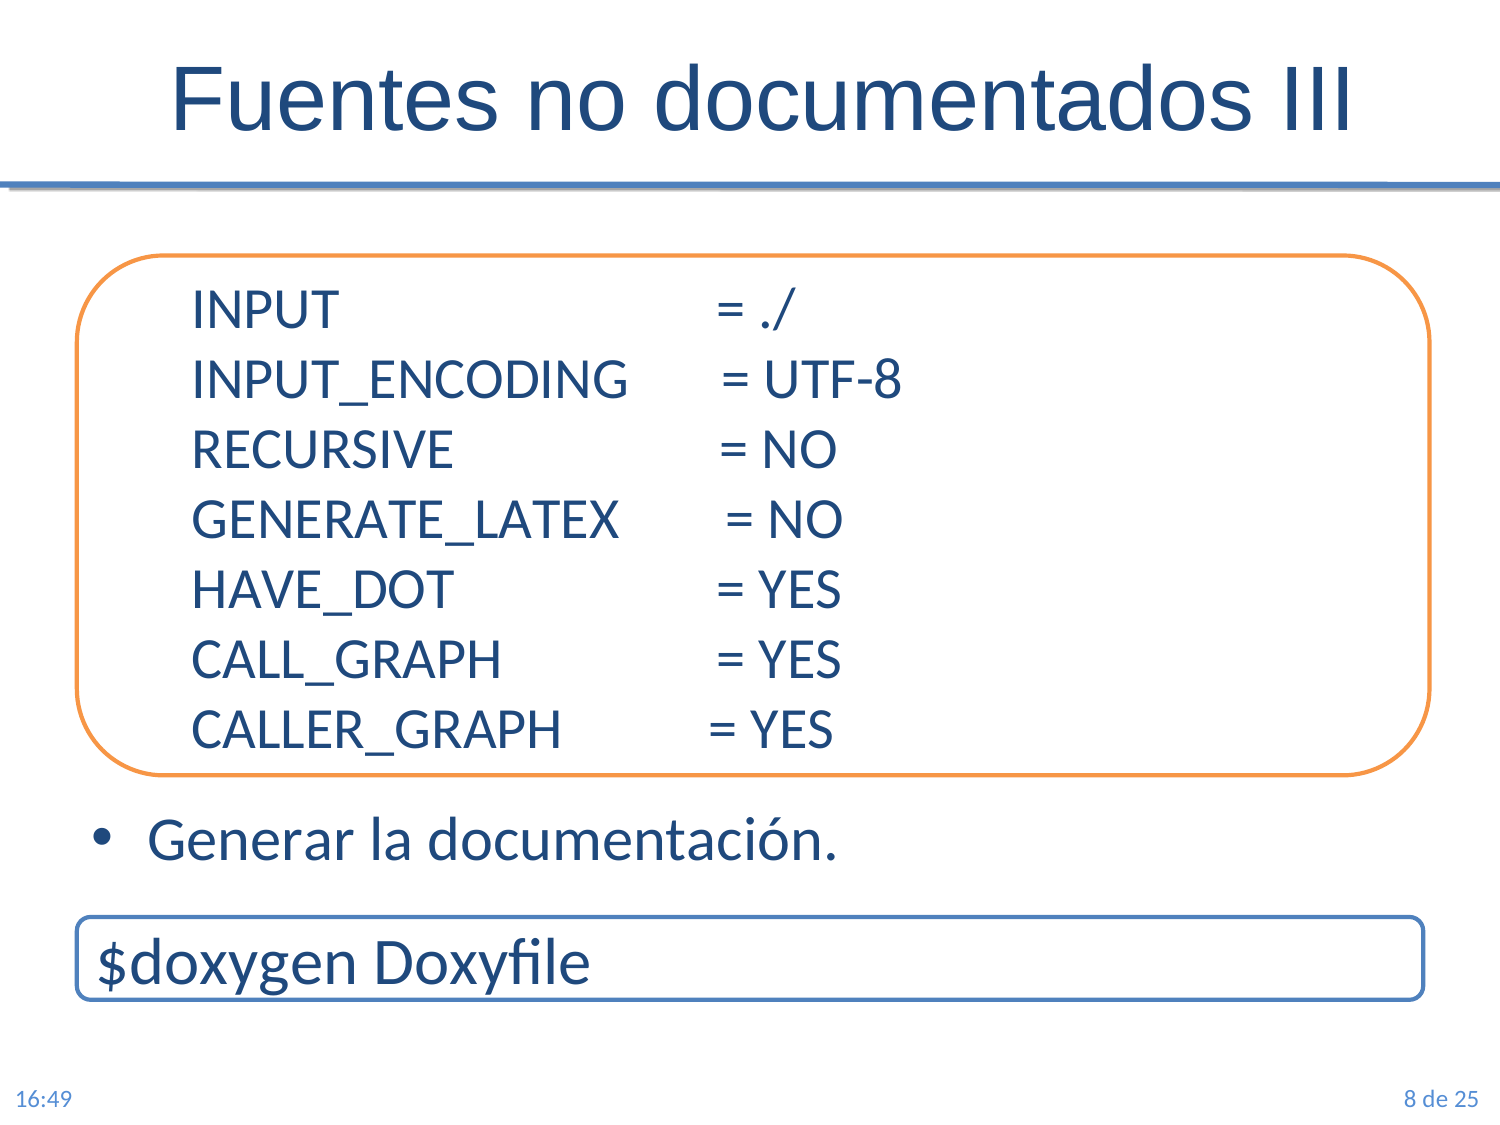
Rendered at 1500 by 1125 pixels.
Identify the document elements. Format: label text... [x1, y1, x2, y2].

text_box Fuentes no documentados III [88, 0, 1439, 181]
text_box Generar la documentación. [76, 798, 1424, 882]
text_box <number> de 25 [1352, 1070, 1500, 1125]
text_box INPUT = ./ INPUT_ENCODING = UTF-8 RECURSIVE = NO GENERATE_LATEX = NO HAVE_DOT = YES CALL_GRAPH = YES CALLER_GRAPH = YES [76, 255, 1430, 776]
text_box $doxygen Doxyfile [76, 916, 1424, 1000]
text_box 16:49 [0, 1070, 124, 1125]
